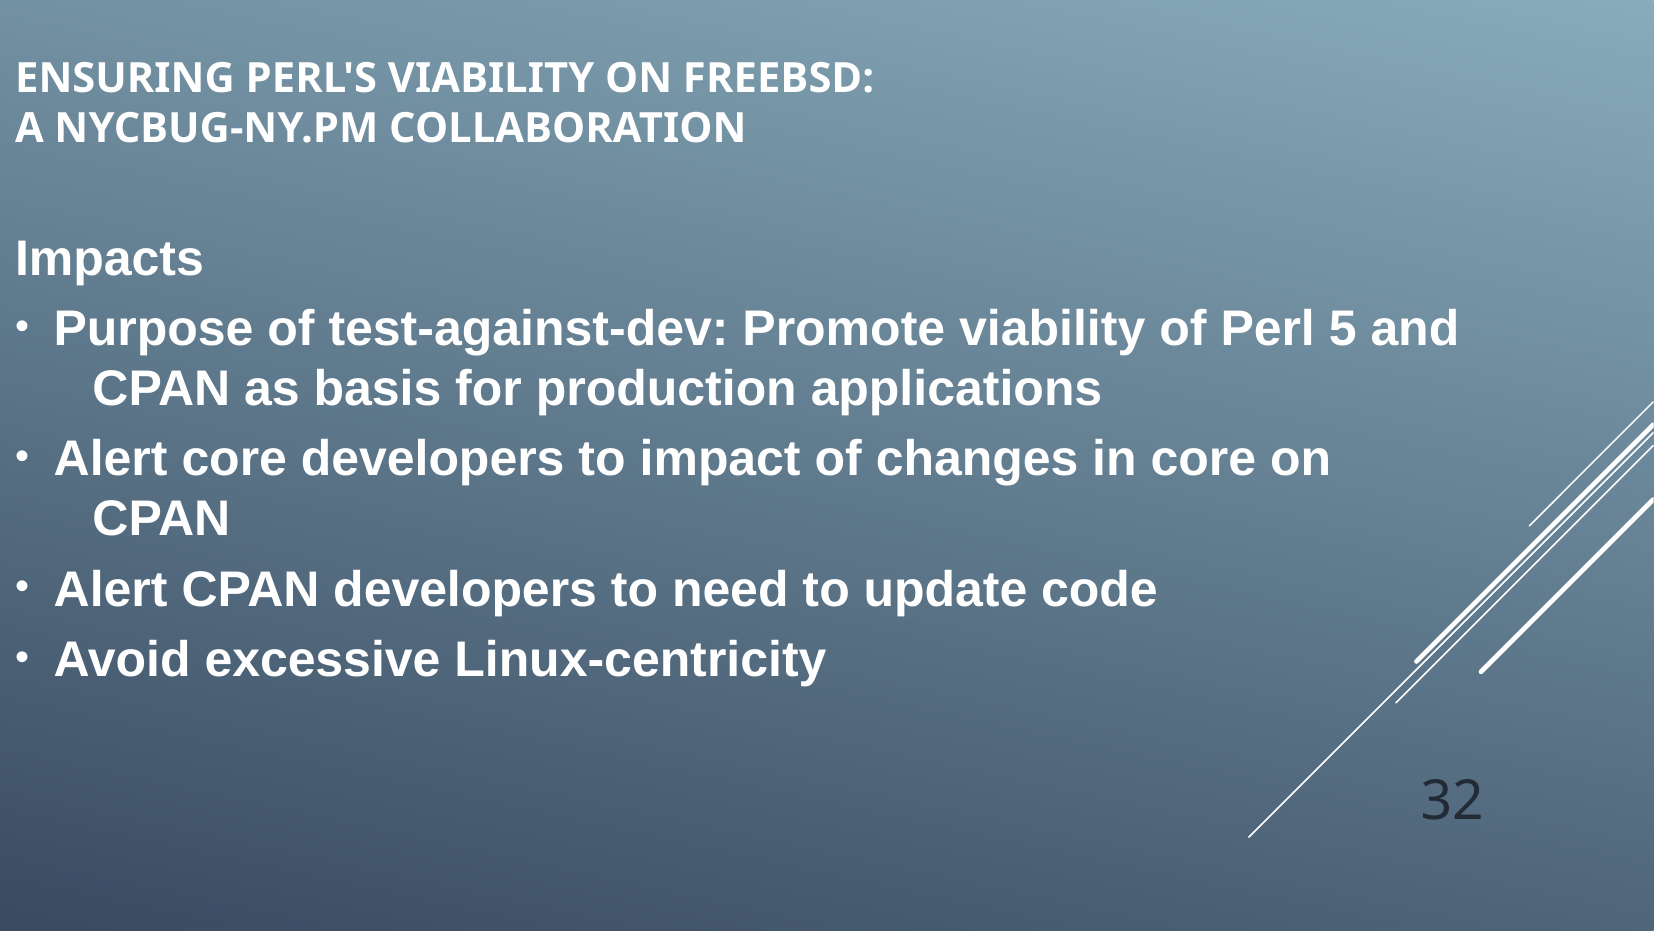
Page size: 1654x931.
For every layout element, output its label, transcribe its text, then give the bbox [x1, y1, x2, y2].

title Ensuring Perl's Viability on FreeBSD: A NYCBUG-NY.PM Collaboration [0, 36, 1148, 166]
subtitle Impacts Purpose of test-against-dev: Promote viability of Perl 5 and CPAN as basis for production applications Alert core developers to impact of changes in core on CPAN Alert CPAN developers to need to update code Avoid excessive Linux-centricity [0, 217, 1489, 871]
